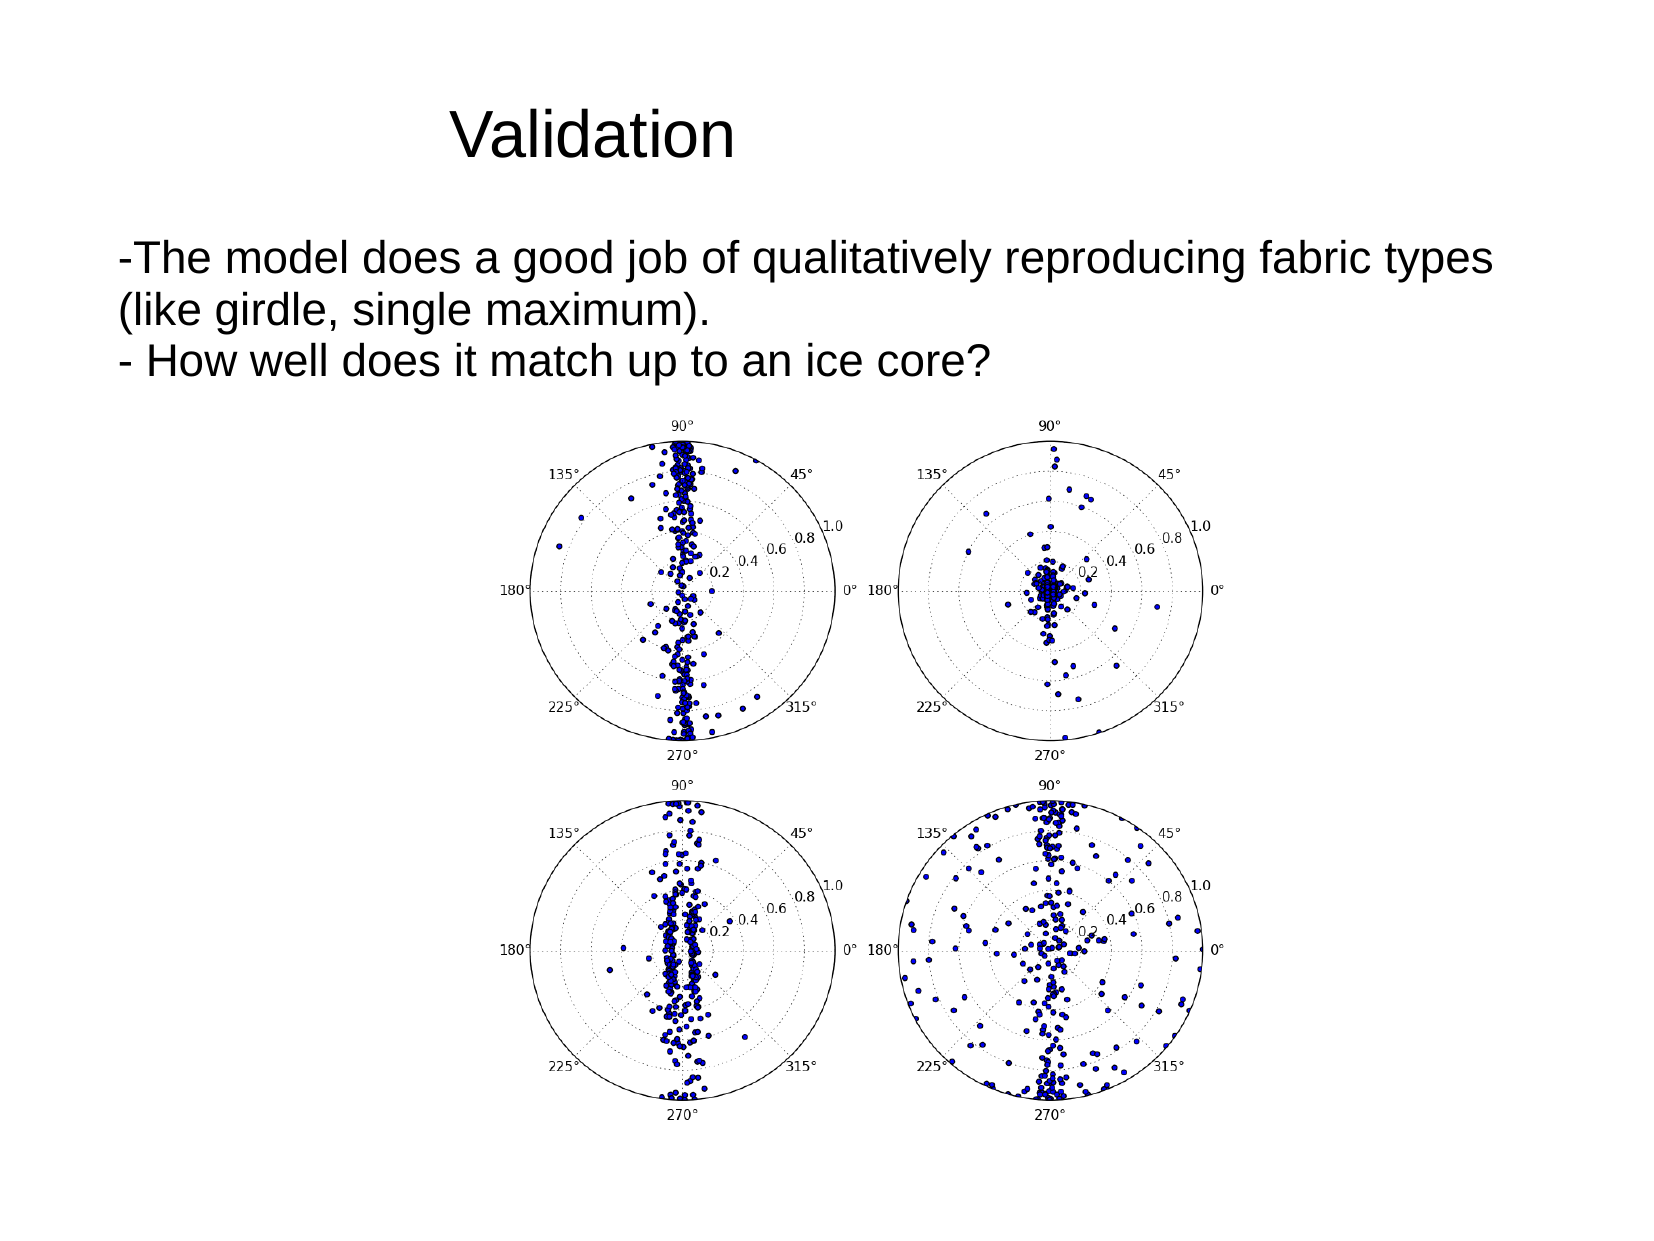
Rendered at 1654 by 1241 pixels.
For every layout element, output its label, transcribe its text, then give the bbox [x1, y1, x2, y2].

text_box -The model does a good job of qualitatively reproducing fabric types (like girdle, single maximum). - How well does it match up to an ice core? [103, 225, 1510, 394]
text_box Validation [435, 90, 754, 180]
picture [420, 394, 1290, 1182]
